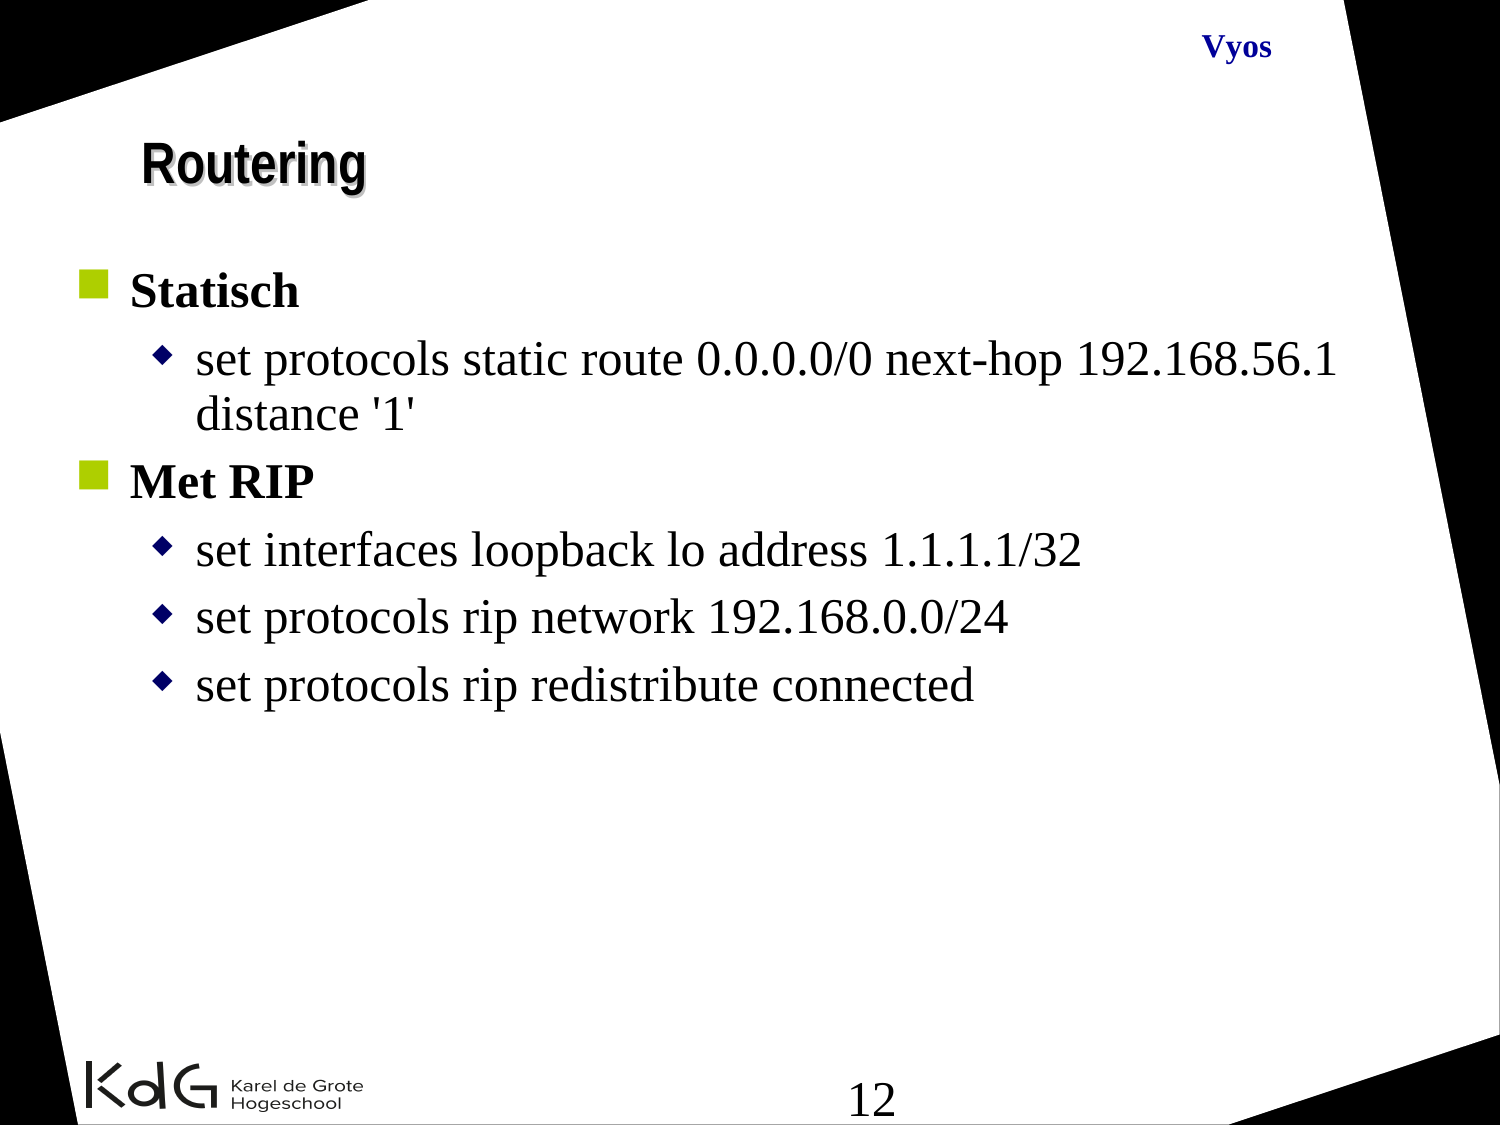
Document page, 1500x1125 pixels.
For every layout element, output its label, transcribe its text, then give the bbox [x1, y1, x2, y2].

picture [86, 1061, 363, 1112]
list Statisch set protocols static route 0.0.0.0/0 next-hop 192.168.56.1 distance '1' Met RIP set interfaces loopback lo address 1.1.1.1/32 set protocols rip network 192.168.0.0/24 set protocols rip redistribute connected [75, 263, 1425, 1006]
title Routering [141, 72, 1447, 253]
